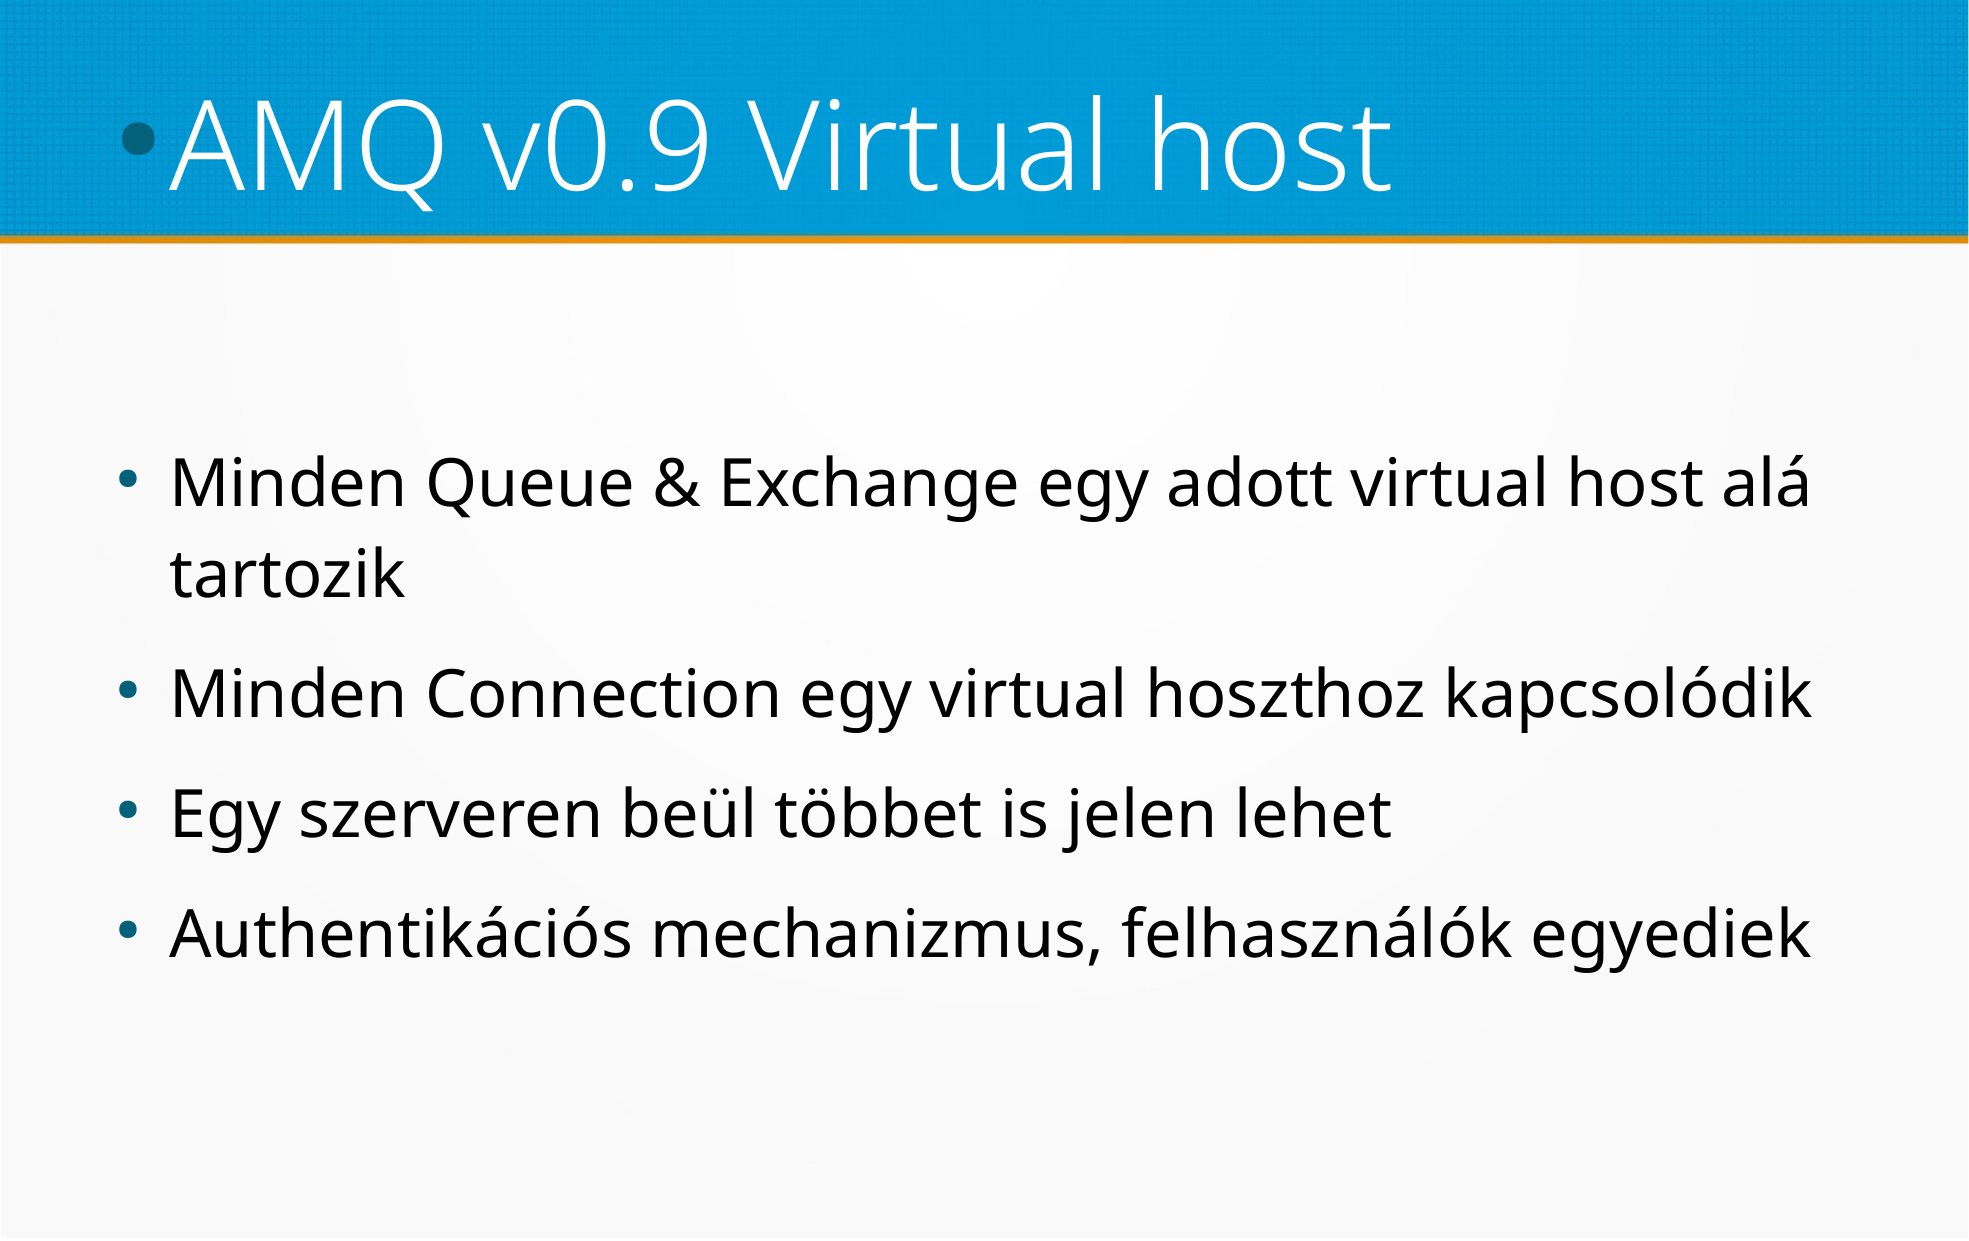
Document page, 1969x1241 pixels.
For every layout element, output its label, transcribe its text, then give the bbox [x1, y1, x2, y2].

picture [0, 233, 1969, 1241]
title AMQ v0.9 Virtual host [98, 19, 1870, 227]
list Minden Queue & Exchange egy adott virtual host alá tartozik Minden Connection egy virtual hoszthoz kapcsolódik Egy szerveren beül többet is jelen lehet Authentikációs mechanizmus, felhasználók egyediek [98, 315, 1861, 1081]
